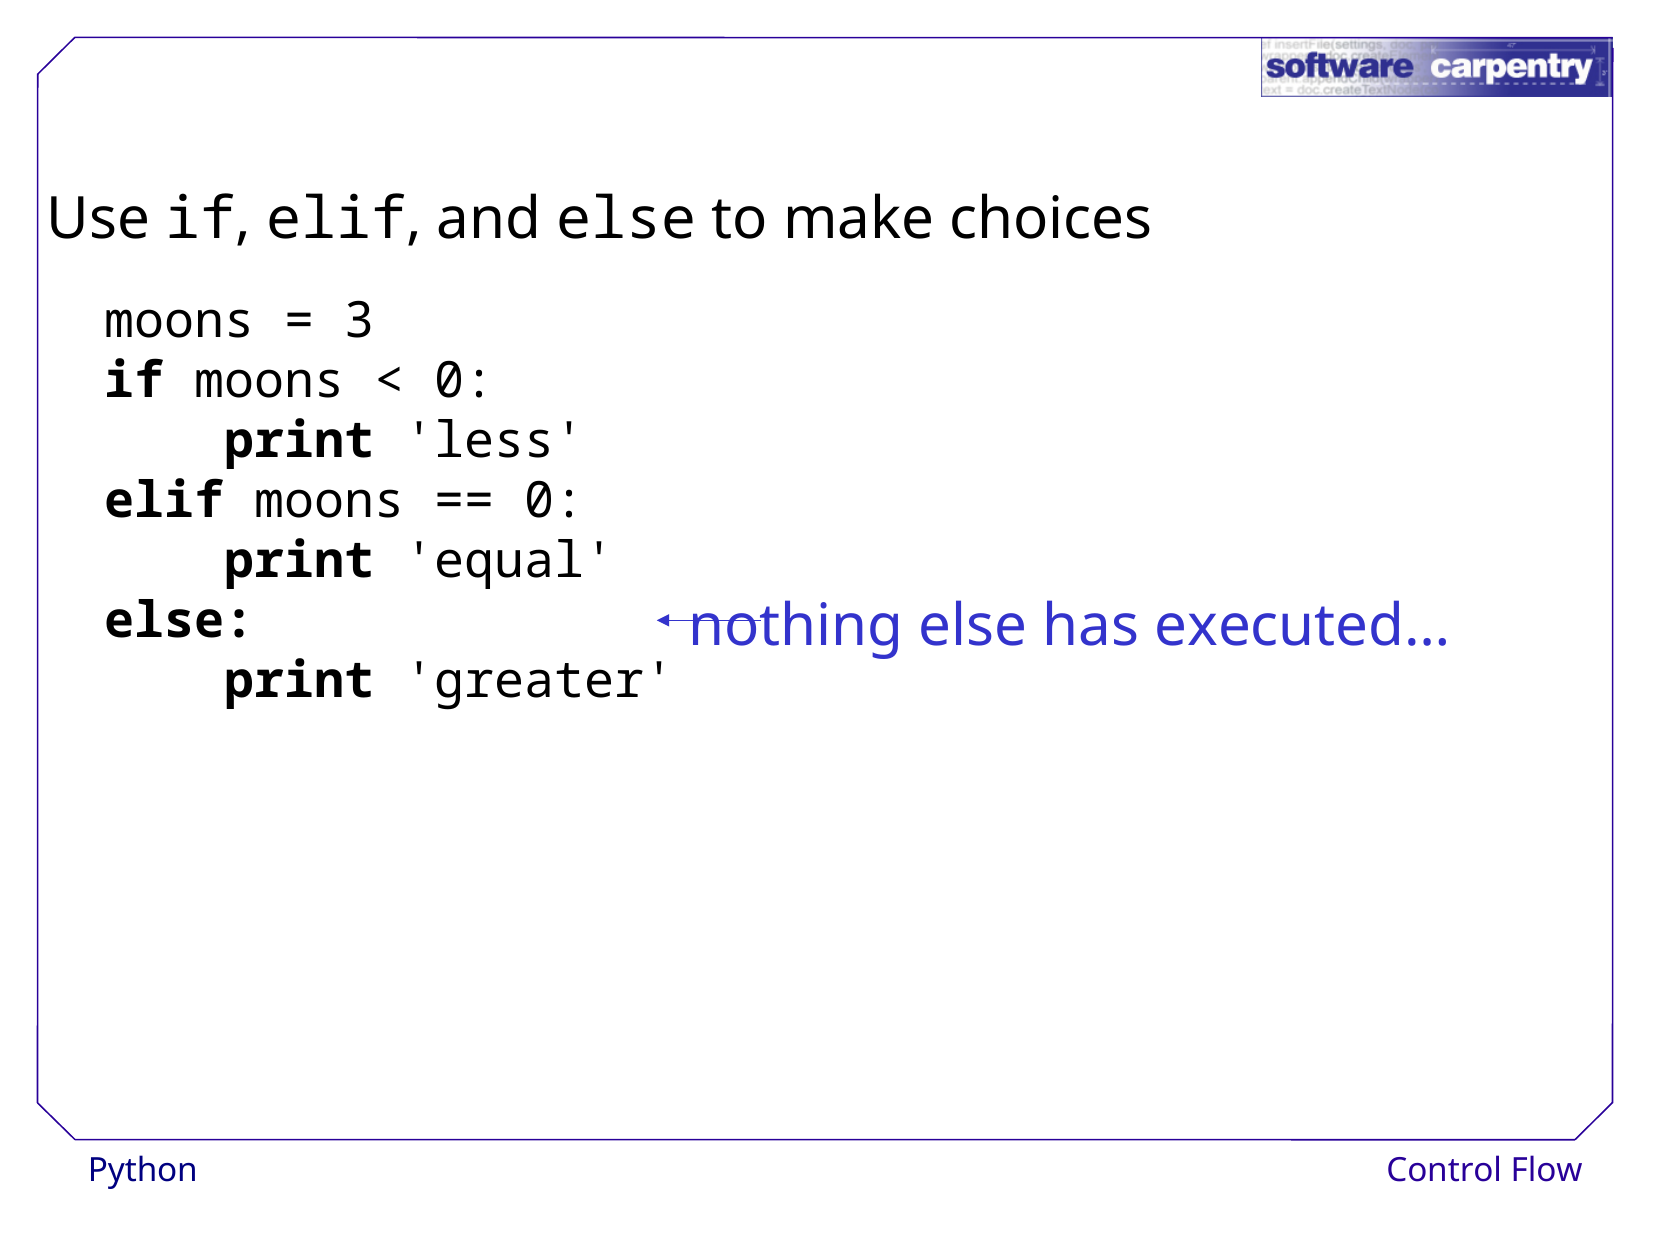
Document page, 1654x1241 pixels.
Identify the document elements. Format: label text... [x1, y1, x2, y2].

picture [1261, 39, 1613, 97]
text_box nothing else has executed… [673, 544, 1616, 665]
text_box moons = 3 if moons < 0: print 'less' elif moons == 0: print 'equal' else: print 'greater' [89, 279, 1512, 914]
text_box Use if, elif, and else to make choices [32, 138, 1318, 259]
